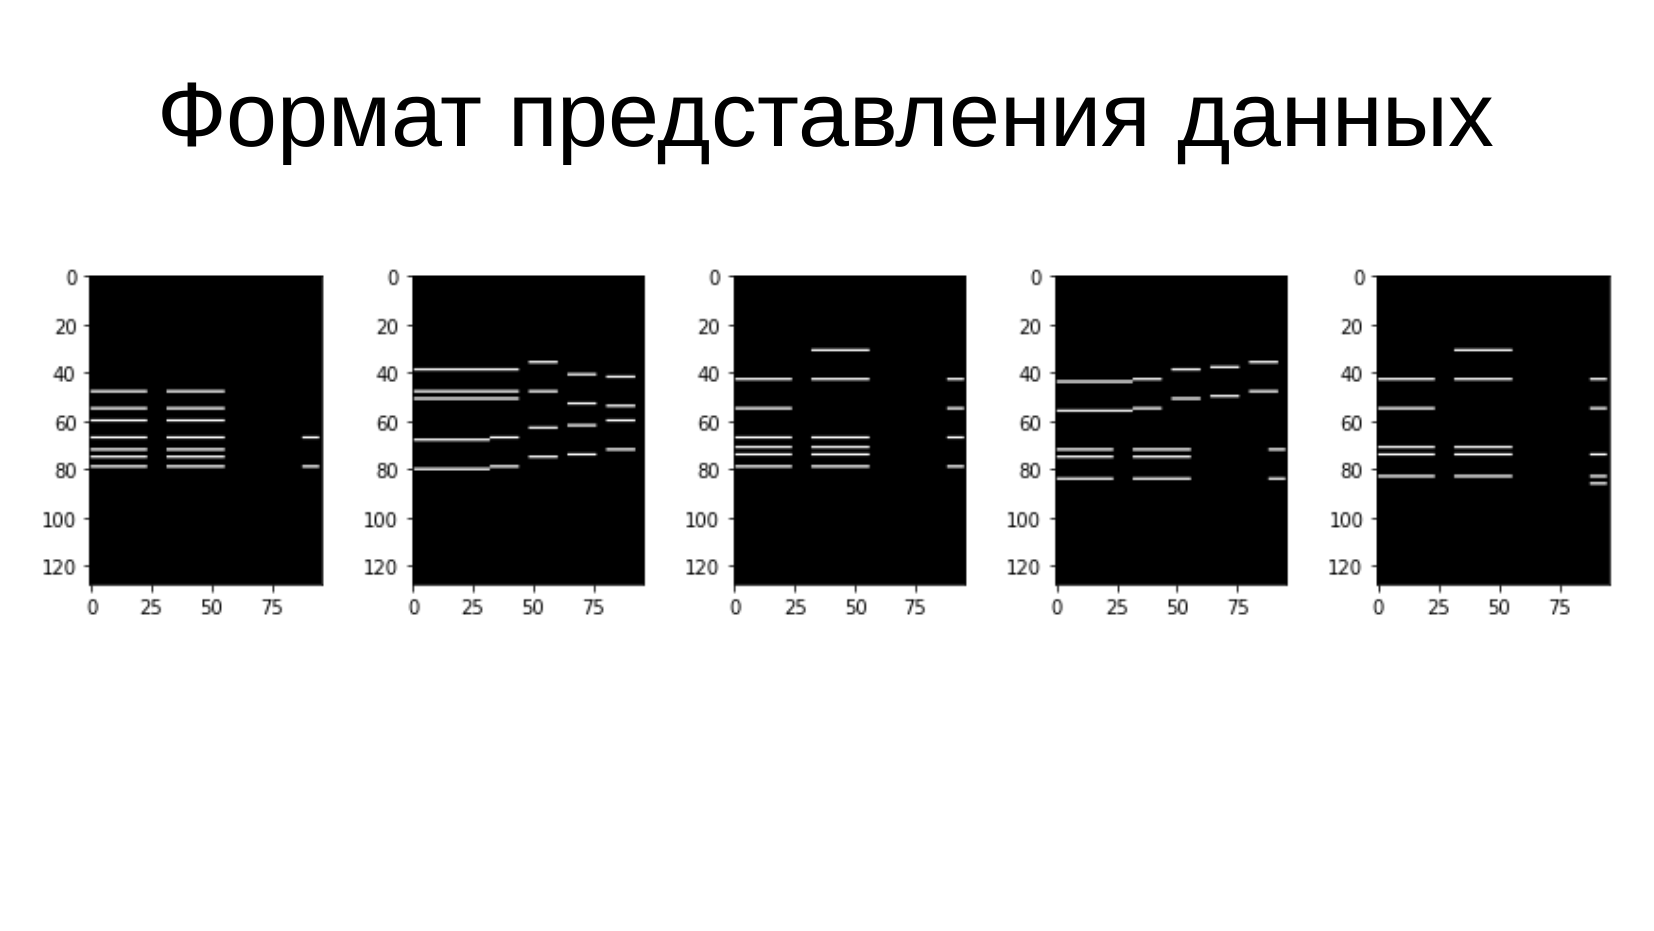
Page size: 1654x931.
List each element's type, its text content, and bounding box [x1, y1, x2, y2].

title Формат представления данных [82, 37, 1571, 193]
picture [18, 257, 1621, 631]
